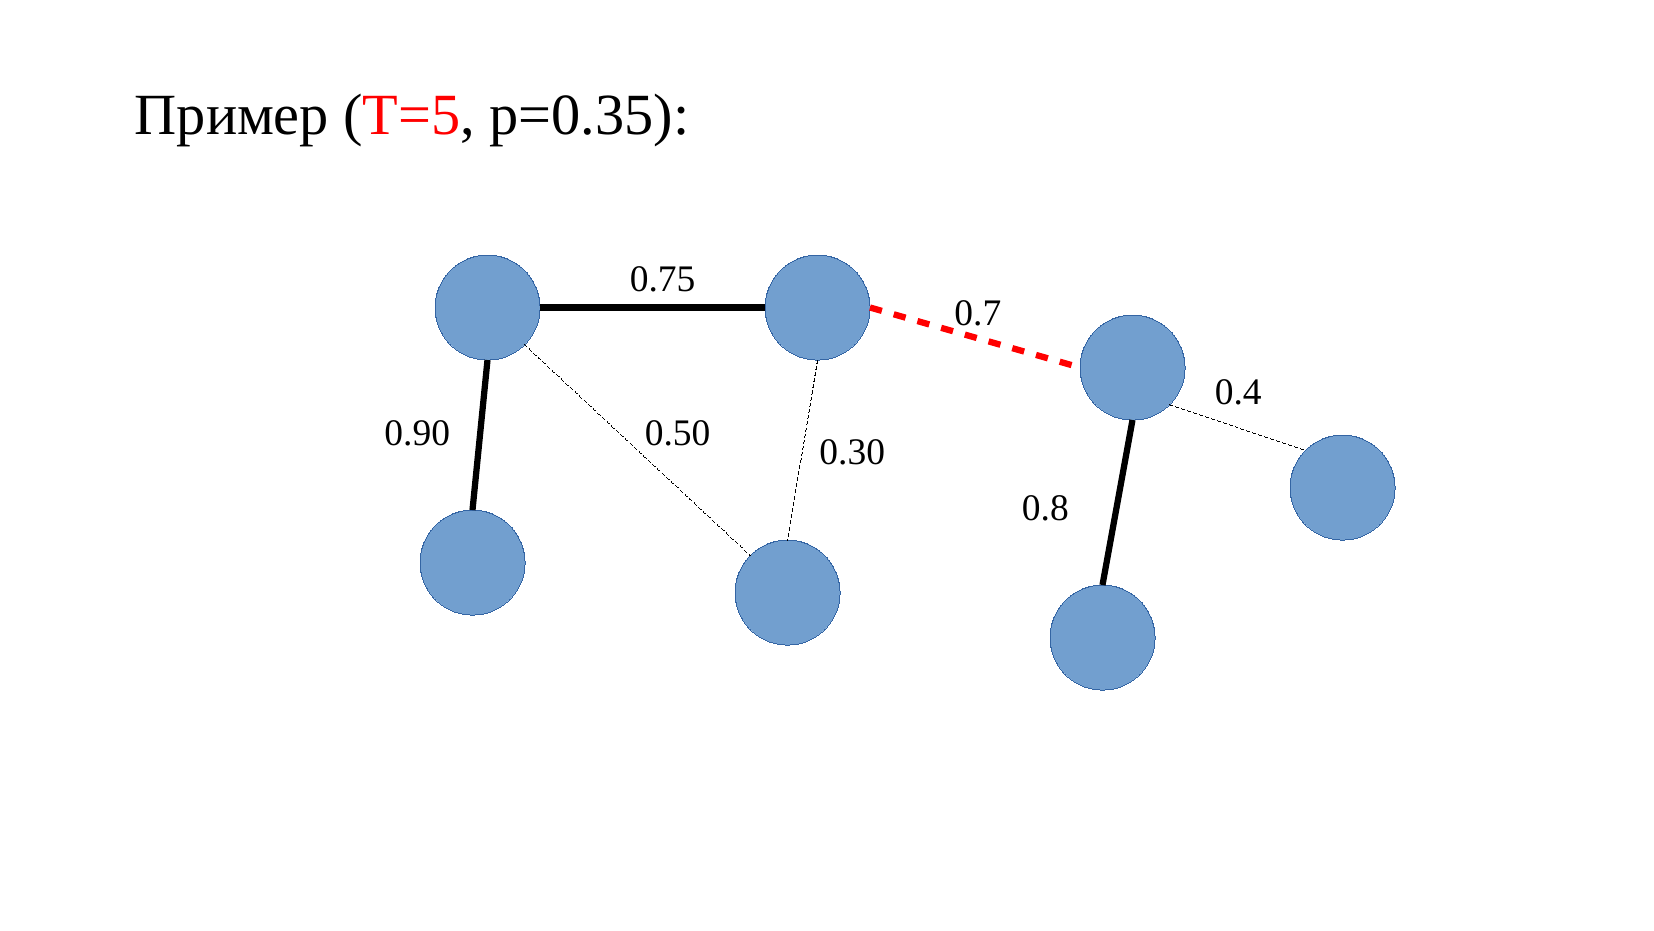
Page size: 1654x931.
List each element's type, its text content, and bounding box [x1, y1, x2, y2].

text_box [1080, 315, 1186, 420]
text_box 0.8 [1007, 480, 1084, 537]
text_box 0.4 [1200, 363, 1277, 421]
text_box Пример (T=5, p=0.35): [120, 75, 705, 155]
text_box [1050, 585, 1156, 691]
text_box 0.30 [804, 423, 901, 481]
text_box [1290, 435, 1396, 541]
text_box 0.75 [615, 250, 711, 308]
text_box [435, 255, 540, 360]
text_box [735, 540, 841, 646]
text_box 0.7 [939, 285, 1017, 342]
text_box [420, 510, 526, 616]
text_box [765, 255, 870, 361]
text_box 0.50 [630, 405, 726, 462]
text_box 0.90 [369, 405, 466, 462]
